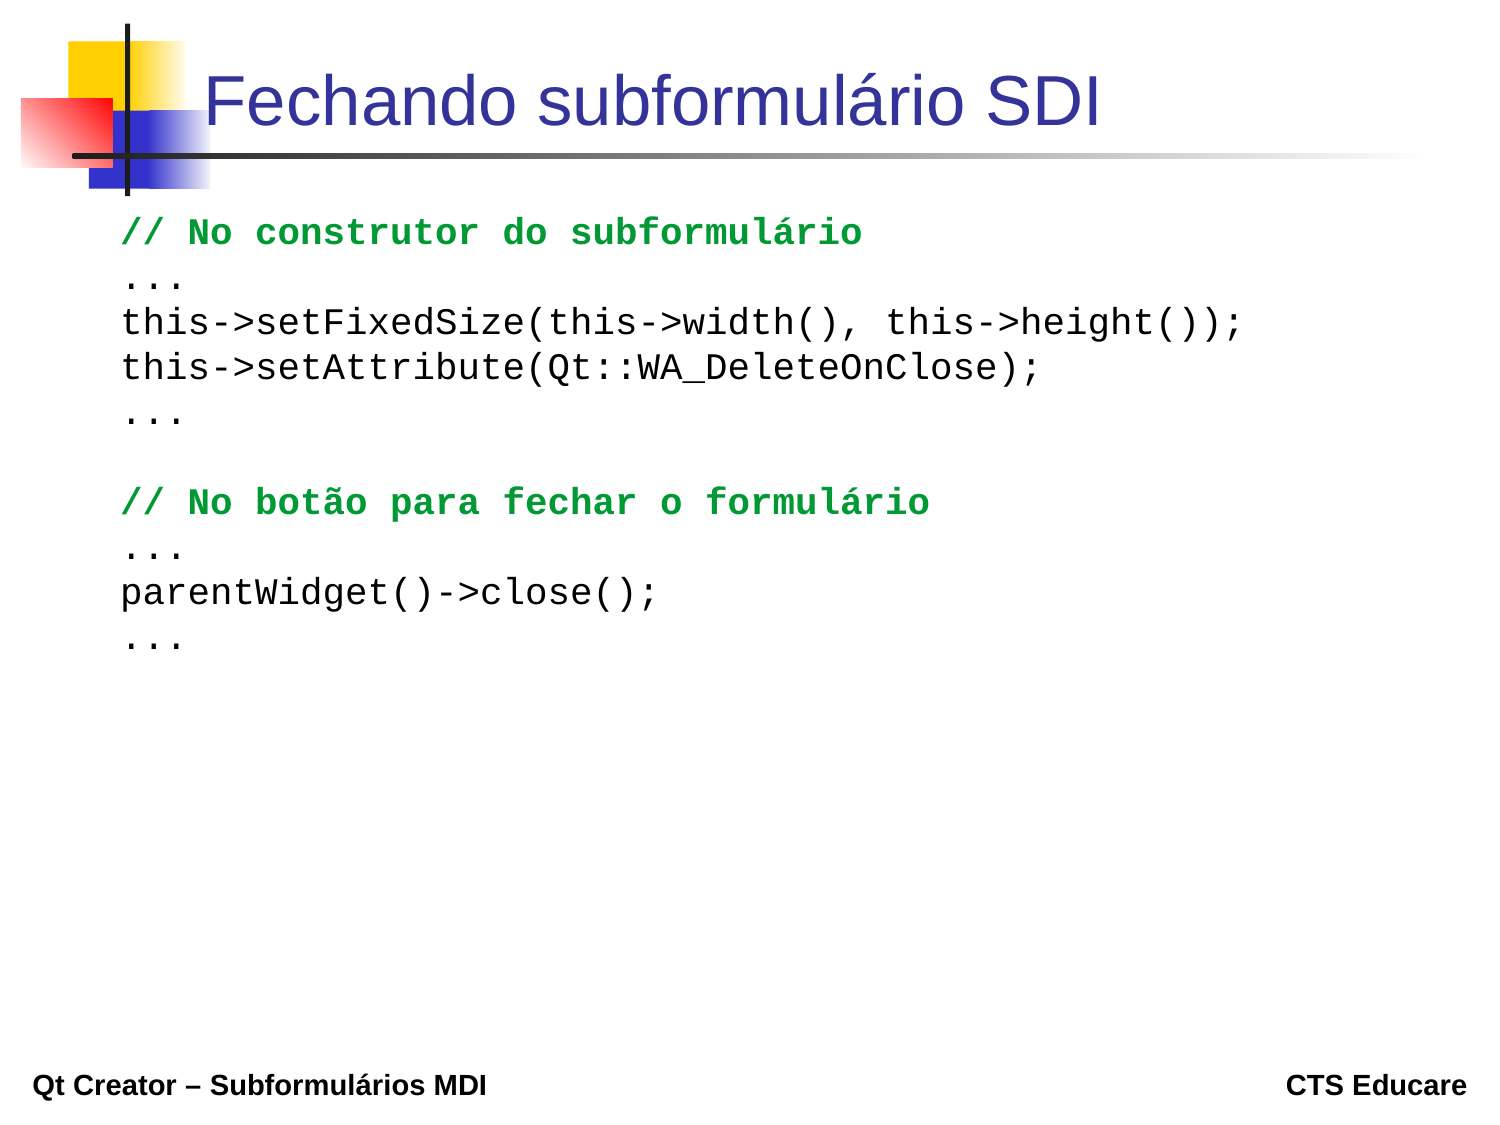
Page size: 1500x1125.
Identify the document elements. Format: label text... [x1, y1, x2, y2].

title Fechando subformulário SDI [188, 46, 1468, 149]
text_box // No construtor do subformulário ... this->setFixedSize(this->width(), this->height()); this->setAttribute(Qt::WA_DeleteOnClose); ... // No botão para fechar o formulário ... parentWidget()->close(); ... [105, 199, 1447, 665]
